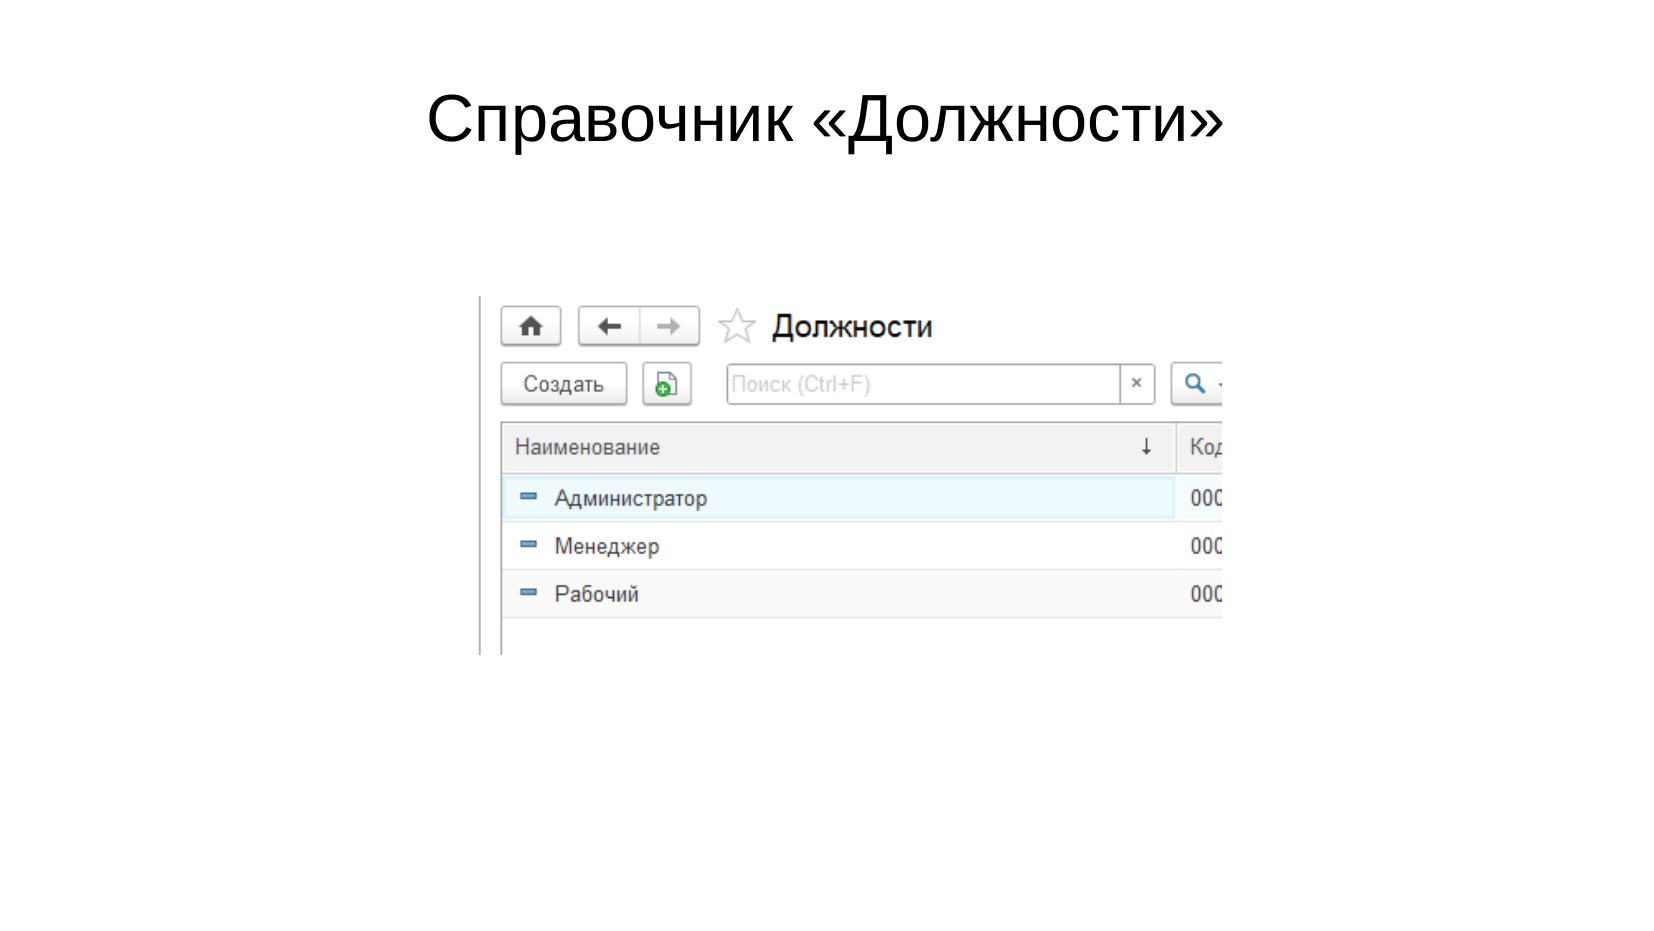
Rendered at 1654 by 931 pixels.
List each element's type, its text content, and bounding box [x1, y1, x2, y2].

title Справочник «Должности» [82, 37, 1571, 193]
picture [476, 296, 1222, 655]
